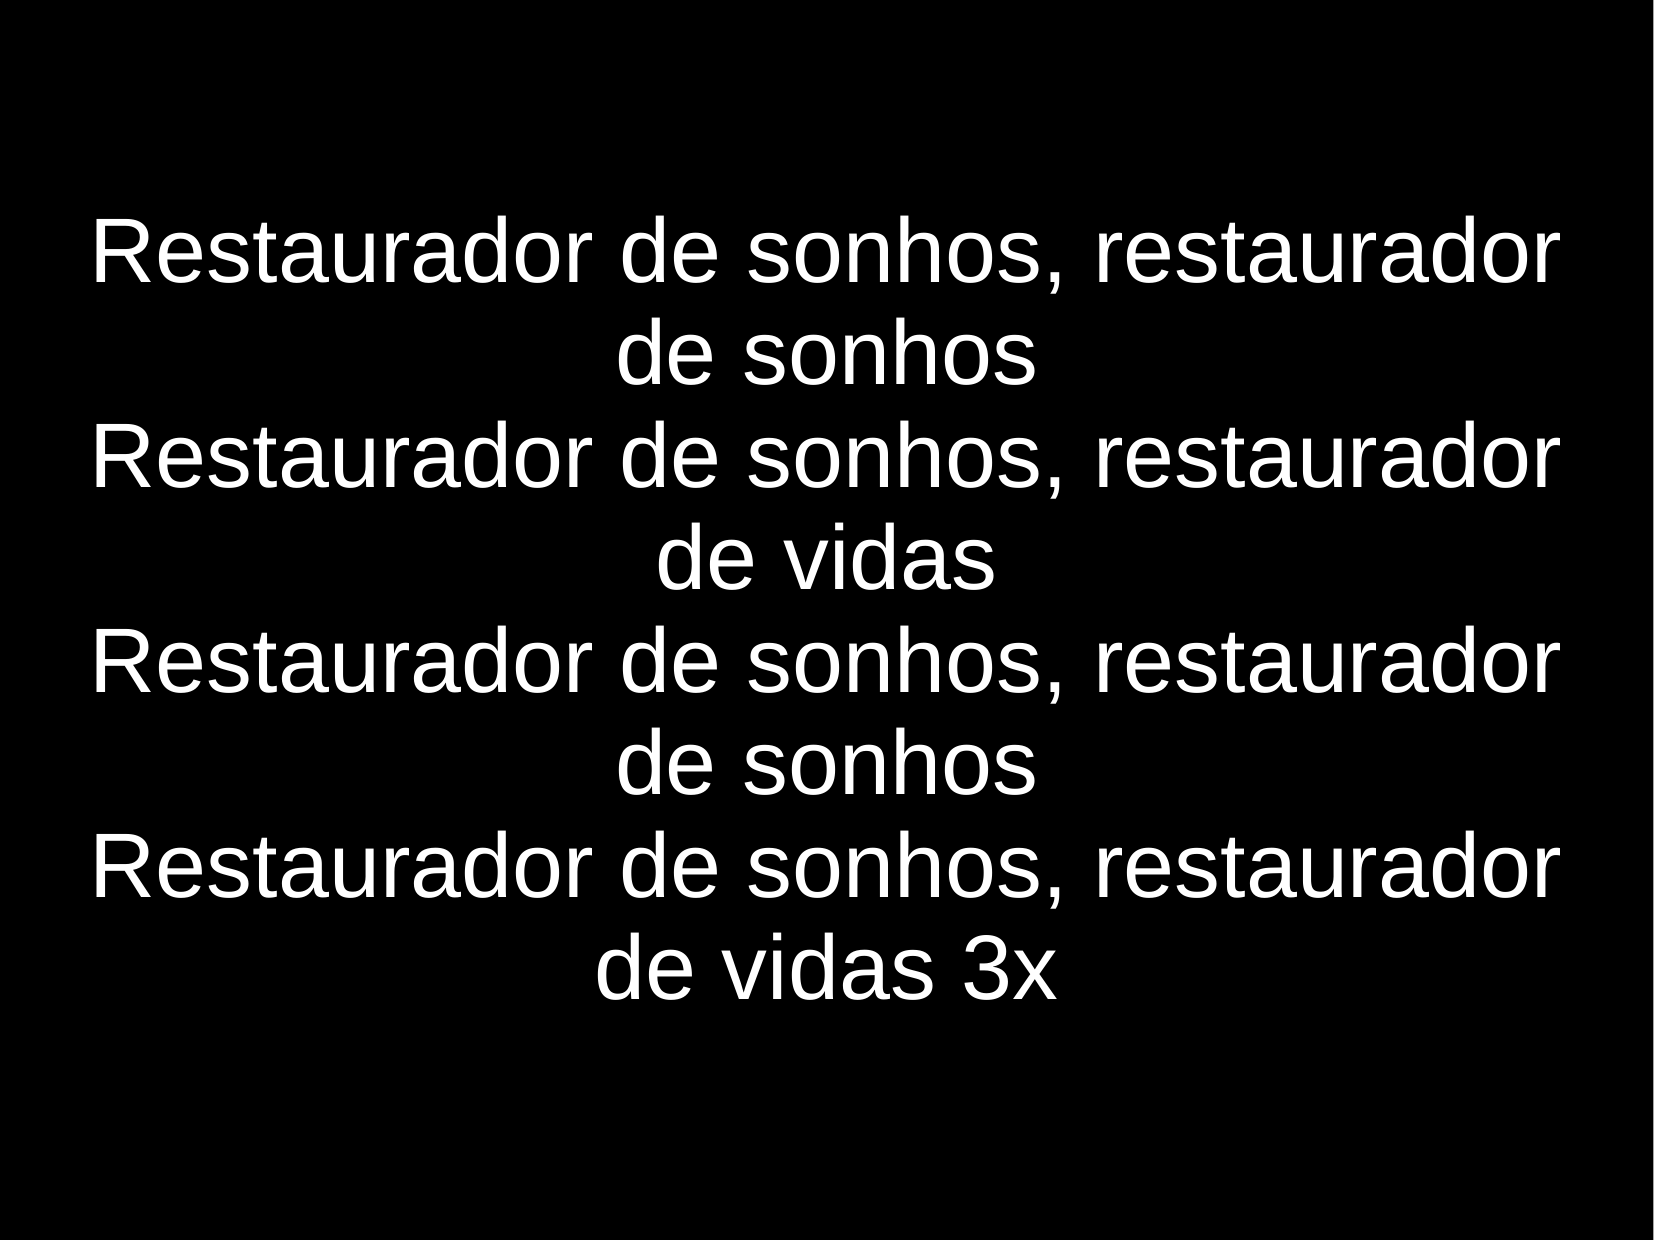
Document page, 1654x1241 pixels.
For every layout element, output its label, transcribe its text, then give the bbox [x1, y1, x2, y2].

subtitle Restaurador de sonhos, restaurador de sonhos Restaurador de sonhos, restaurador de vidas Restaurador de sonhos, restaurador de sonhos Restaurador de sonhos, restaurador de vidas 3x [82, 49, 1571, 1170]
